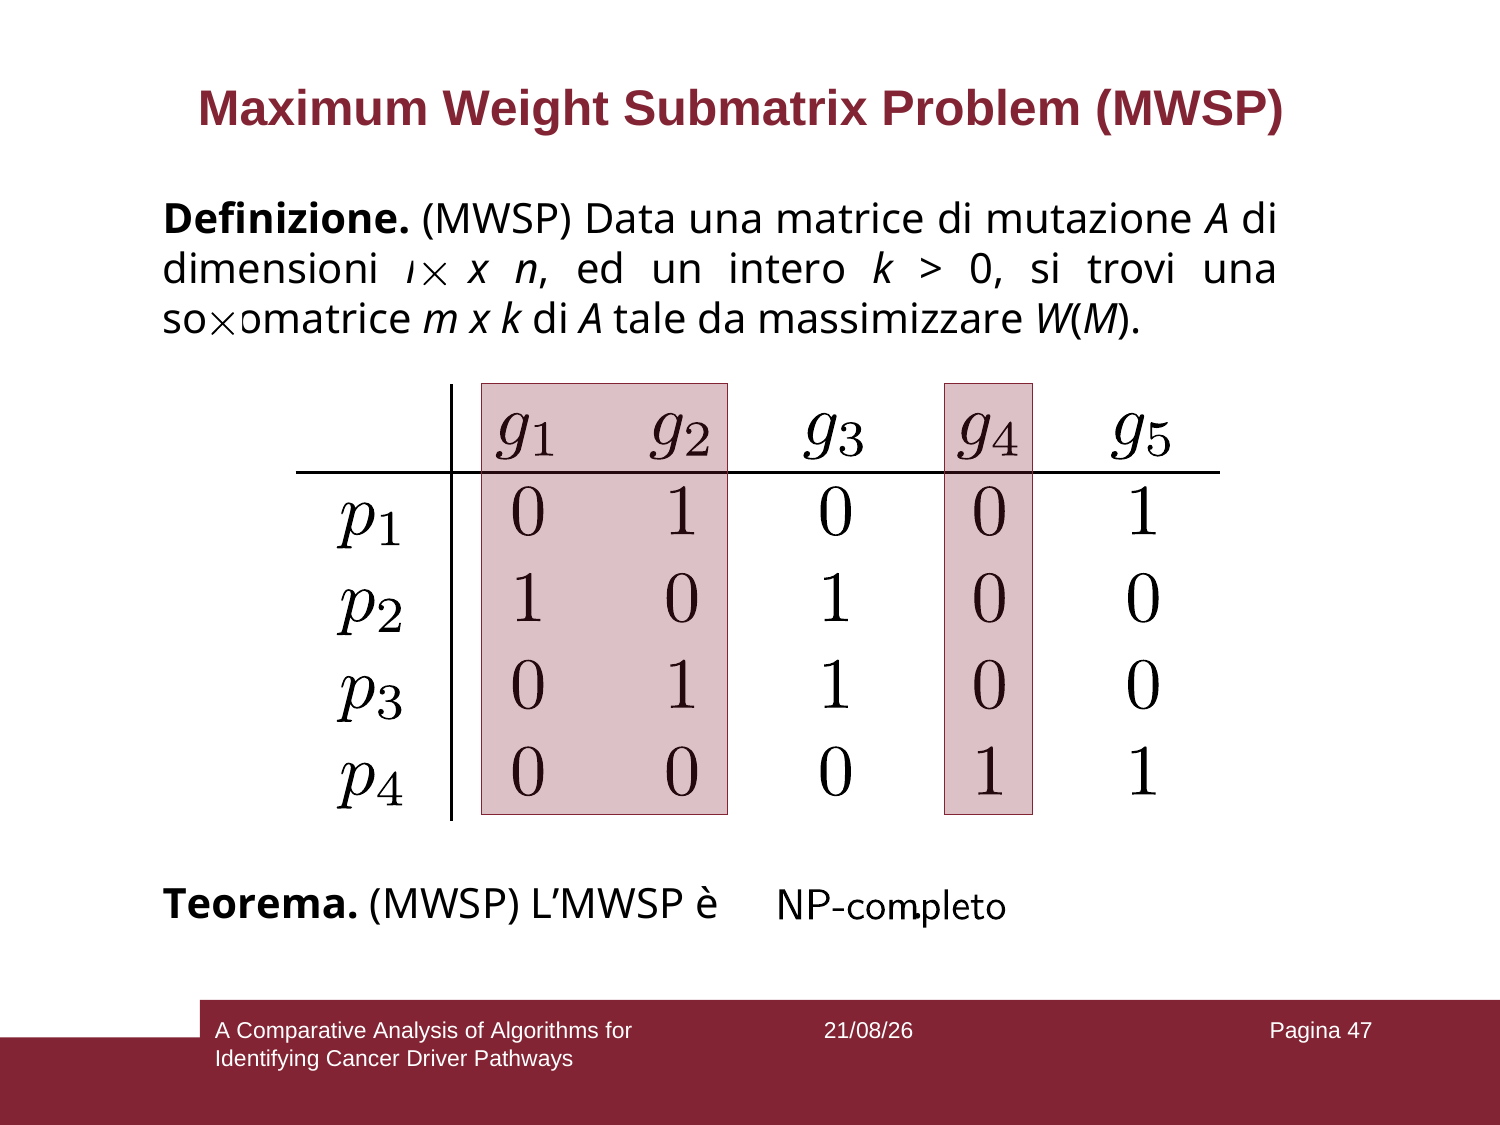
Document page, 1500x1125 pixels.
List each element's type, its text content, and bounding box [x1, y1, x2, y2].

text_box 22/10/24 [712, 1008, 1026, 1084]
text_box [481, 383, 728, 815]
text_box A Comparative Analysis of Algorithms for Identifying Cancer Driver Pathways [199, 1008, 676, 1084]
picture [204, 312, 234, 336]
title Maximum Weight Submatrix Problem (MWSP) [183, 67, 1400, 150]
picture [416, 262, 446, 286]
text_box [413, 243, 452, 297]
text_box Pagina <number> [1074, 1008, 1388, 1084]
text_box Teorema. (MWSP) L’MWSP è . [147, 869, 1359, 935]
picture [779, 889, 1006, 928]
text_box [944, 383, 1033, 815]
text_box [206, 291, 243, 342]
text_box Definizione. (MWSP) Data una matrice di mutazione A di dimensioni m x n, ed un intero k > 0, si trovi una sottomatrice m x k di A tale da massimizzare W(M). [147, 184, 1359, 350]
picture [295, 384, 1241, 827]
